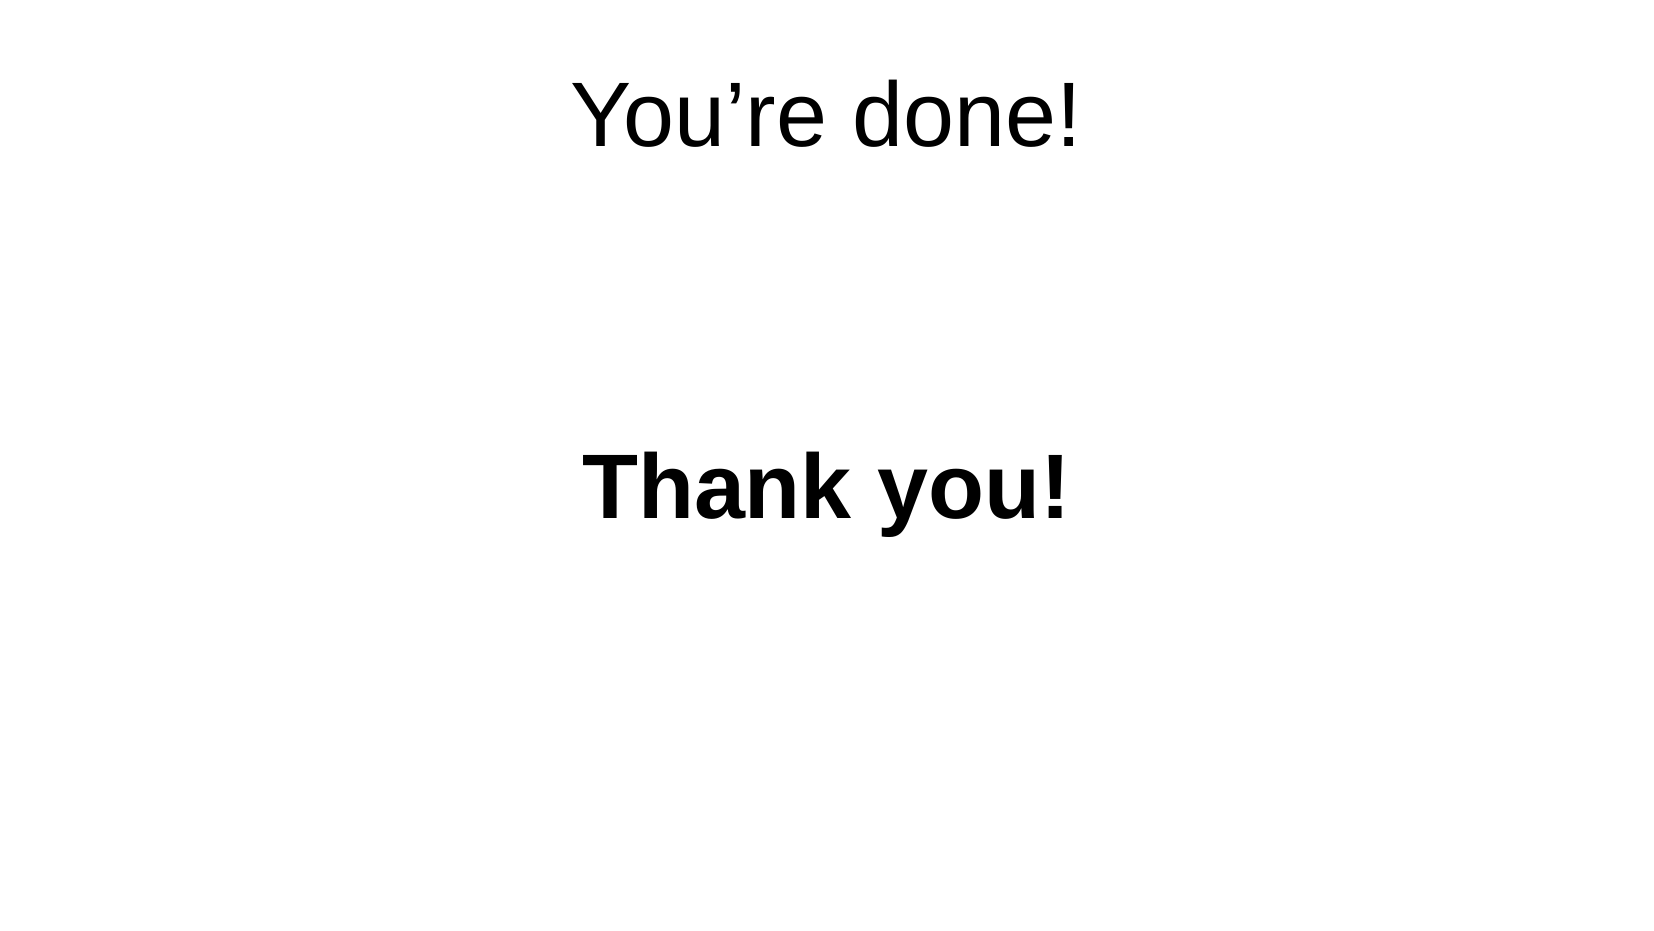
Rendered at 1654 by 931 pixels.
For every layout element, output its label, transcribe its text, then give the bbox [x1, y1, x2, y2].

title You’re done! [82, 37, 1571, 193]
subtitle Thank you! [82, 217, 1571, 758]
